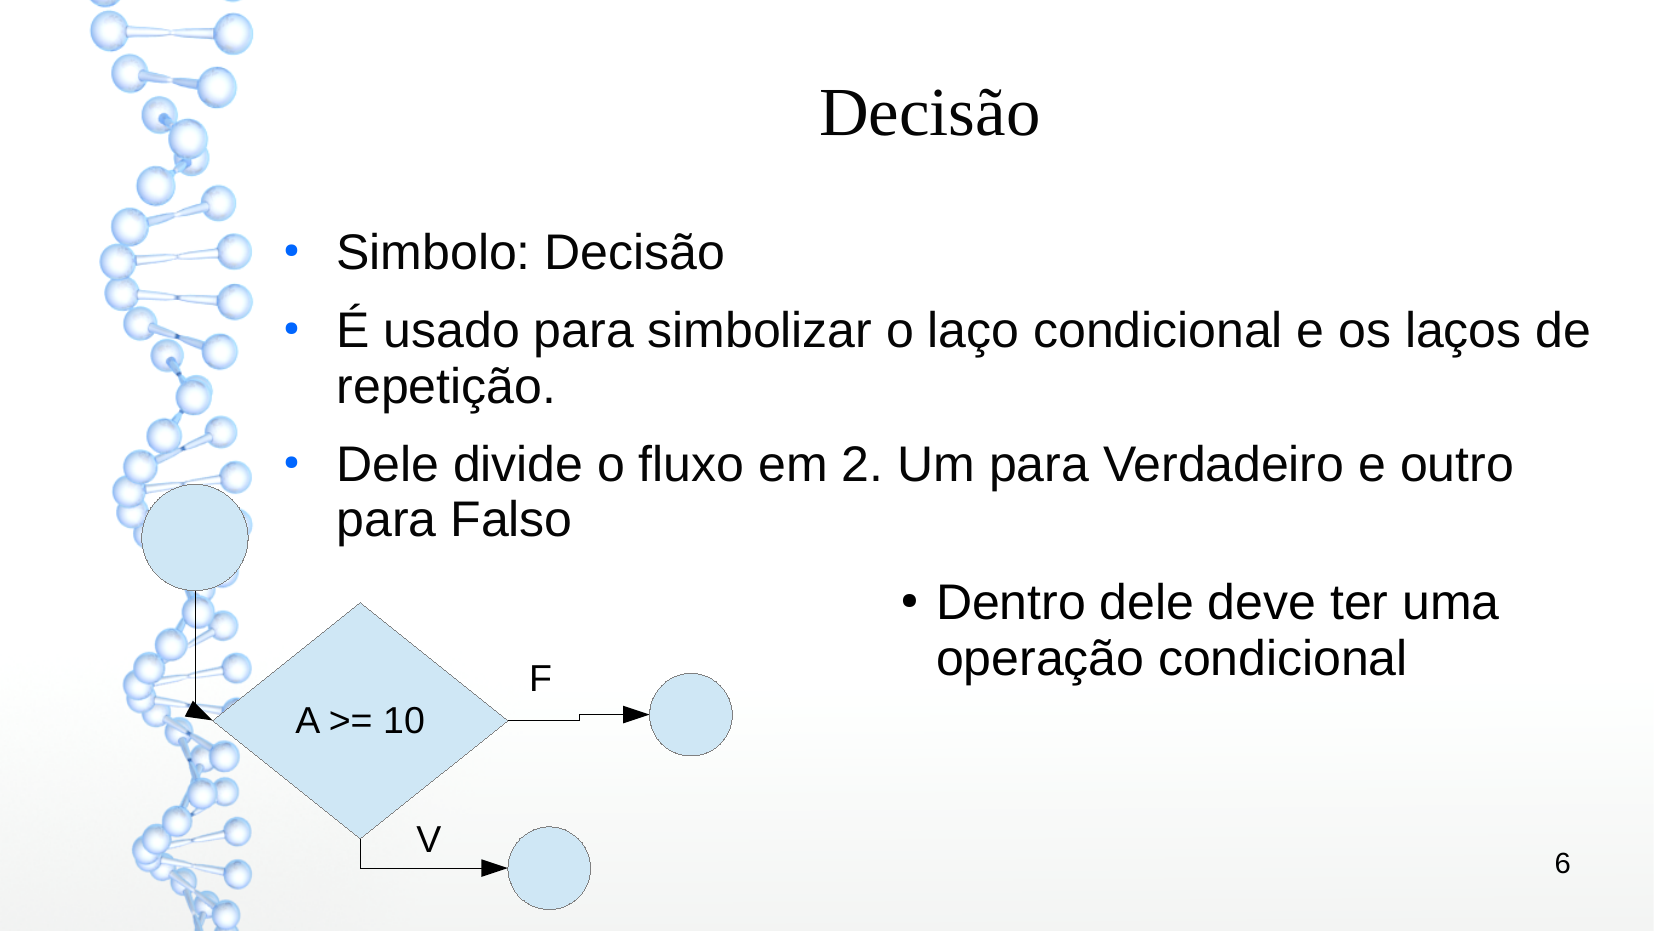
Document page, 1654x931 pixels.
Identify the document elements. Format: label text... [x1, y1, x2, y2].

text_box V [401, 811, 457, 868]
text_box F [514, 649, 567, 707]
picture [0, 0, 1654, 931]
title Decisão [265, 35, 1595, 189]
list Simbolo: Decisão É usado para simbolizar o laço condicional e os laços de repetição. Dele divide o fluxo em 2. Um para Verdadeiro e outro para Falso [265, 224, 1595, 764]
text_box [507, 826, 591, 910]
text_box Dentro dele deve ter uma operação condicional [885, 566, 1560, 815]
text_box [141, 484, 249, 591]
text_box [649, 673, 733, 756]
text_box A >= 10 [213, 602, 508, 839]
